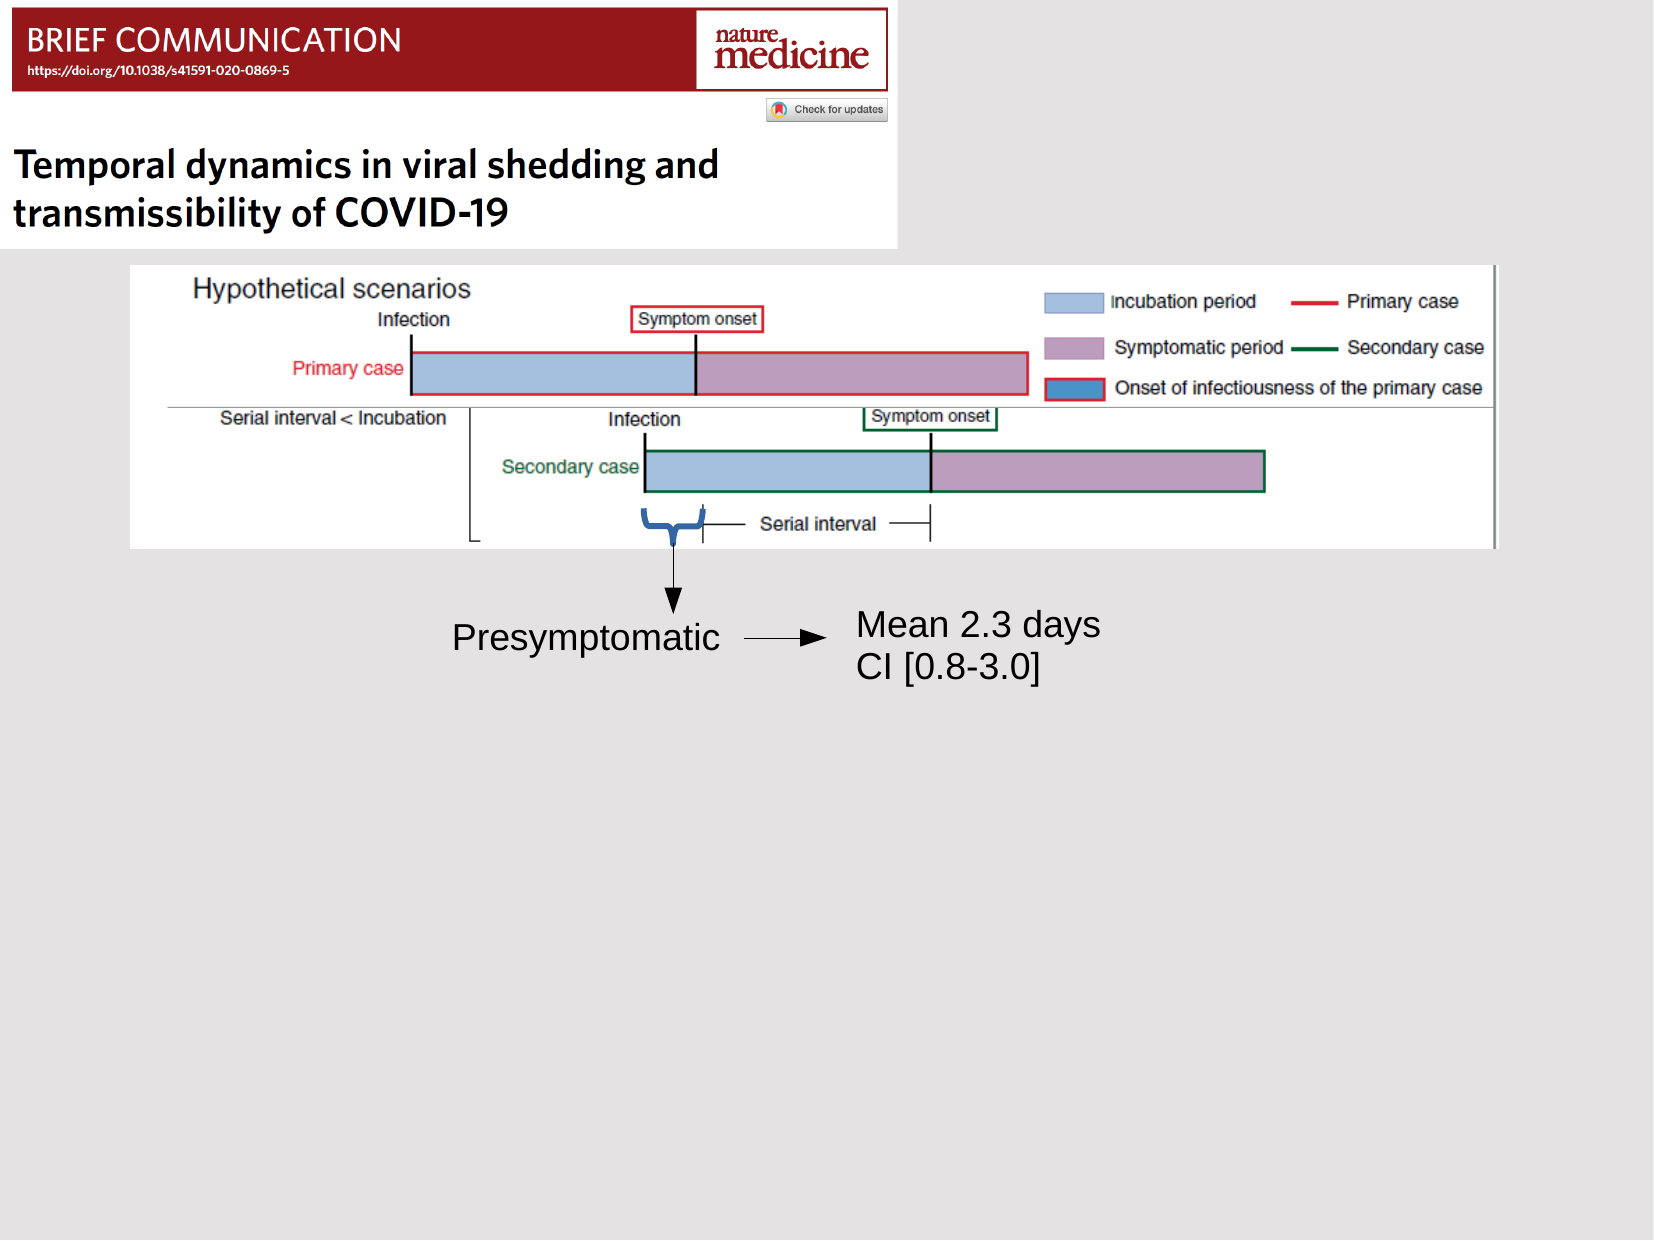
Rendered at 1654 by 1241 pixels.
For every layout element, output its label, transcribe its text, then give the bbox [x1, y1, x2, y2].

picture [0, 0, 898, 249]
picture [129, 265, 1499, 549]
text_box Presymptomatic [437, 609, 745, 668]
text_box Mean 2.3 days CI [0.8-3.0] [841, 596, 1117, 696]
